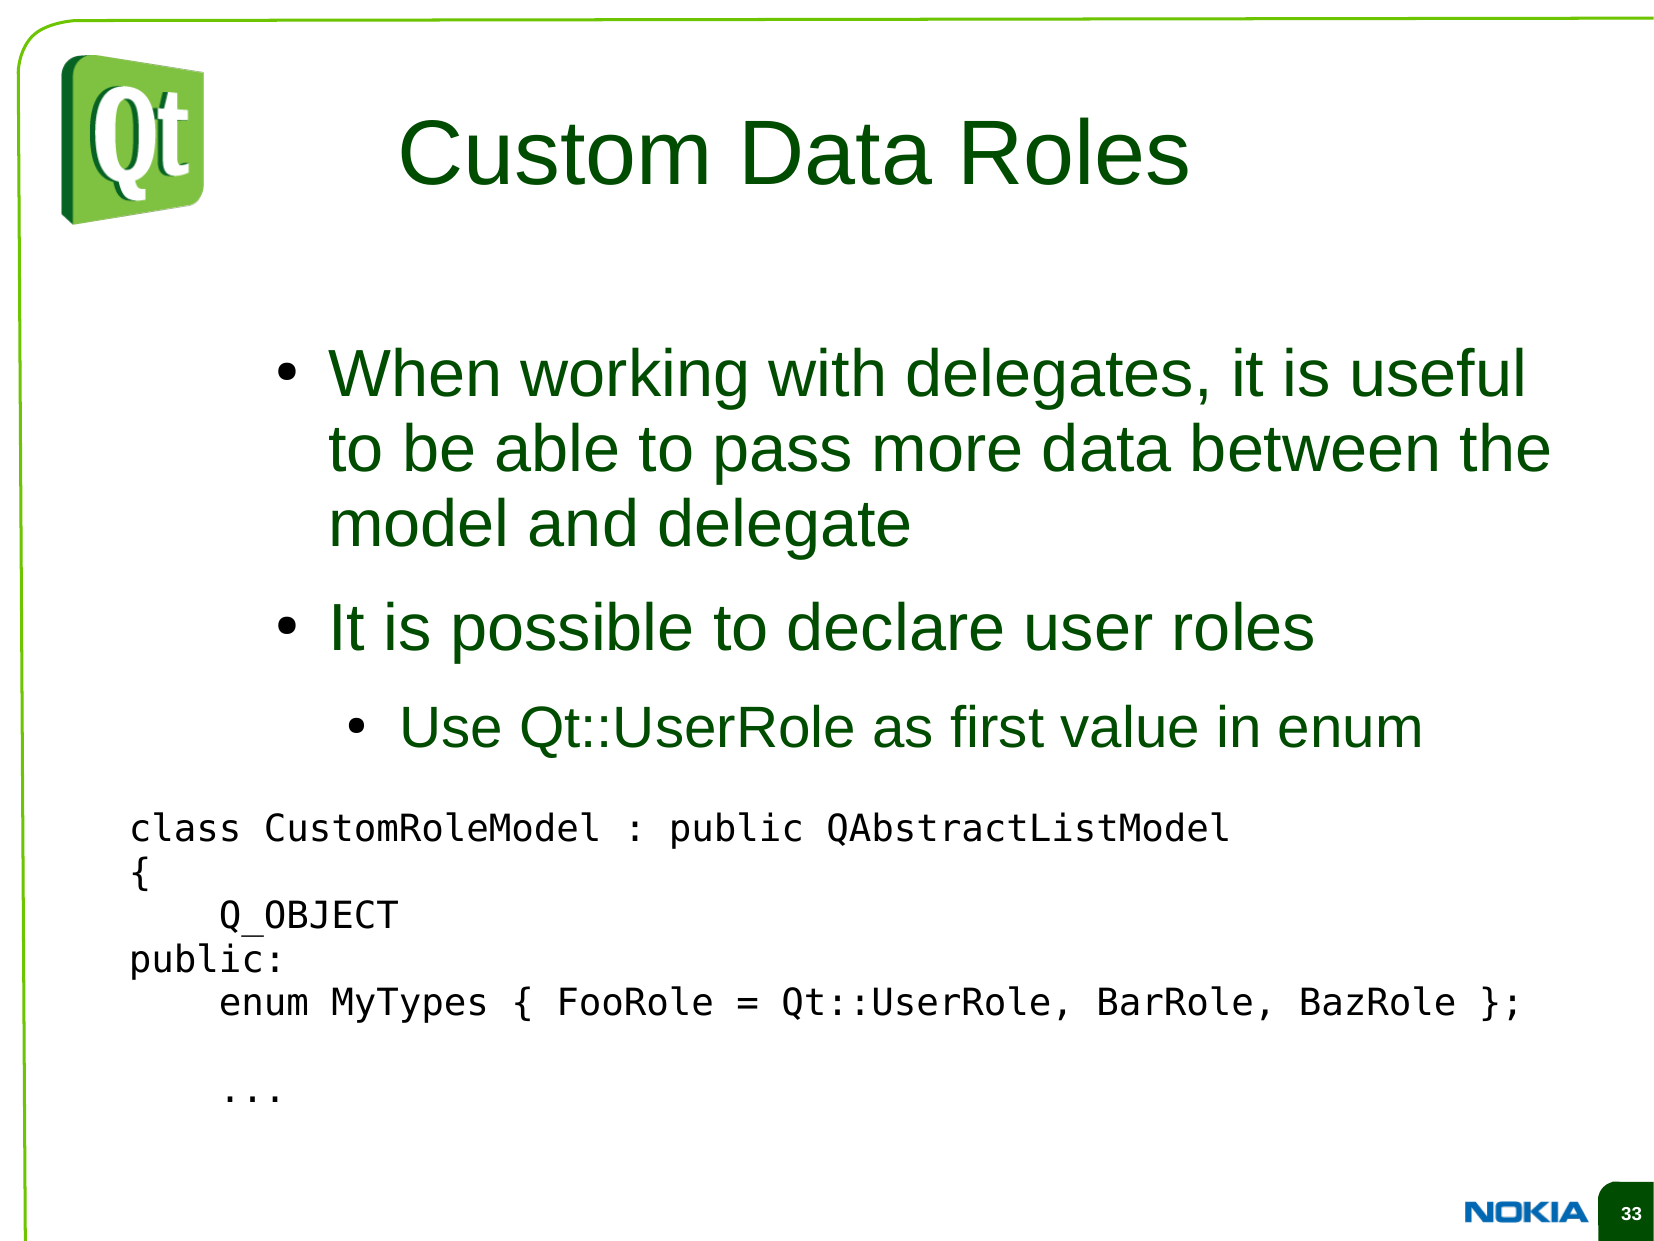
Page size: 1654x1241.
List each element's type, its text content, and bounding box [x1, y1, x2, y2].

text_box class CustomRoleModel : public QAbstractListModel { Q_OBJECT public: enum MyTypes { FooRole = Qt::UserRole, BarRole, BazRole }; ... [114, 799, 1565, 1123]
picture [1465, 1201, 1589, 1223]
title Custom Data Roles [257, 56, 1333, 250]
list When working with delegates, it is useful to be able to pass more data between the model and delegate It is possible to declare user roles Use Qt::UserRole as first value in enum [257, 336, 1577, 1156]
picture [61, 55, 204, 225]
